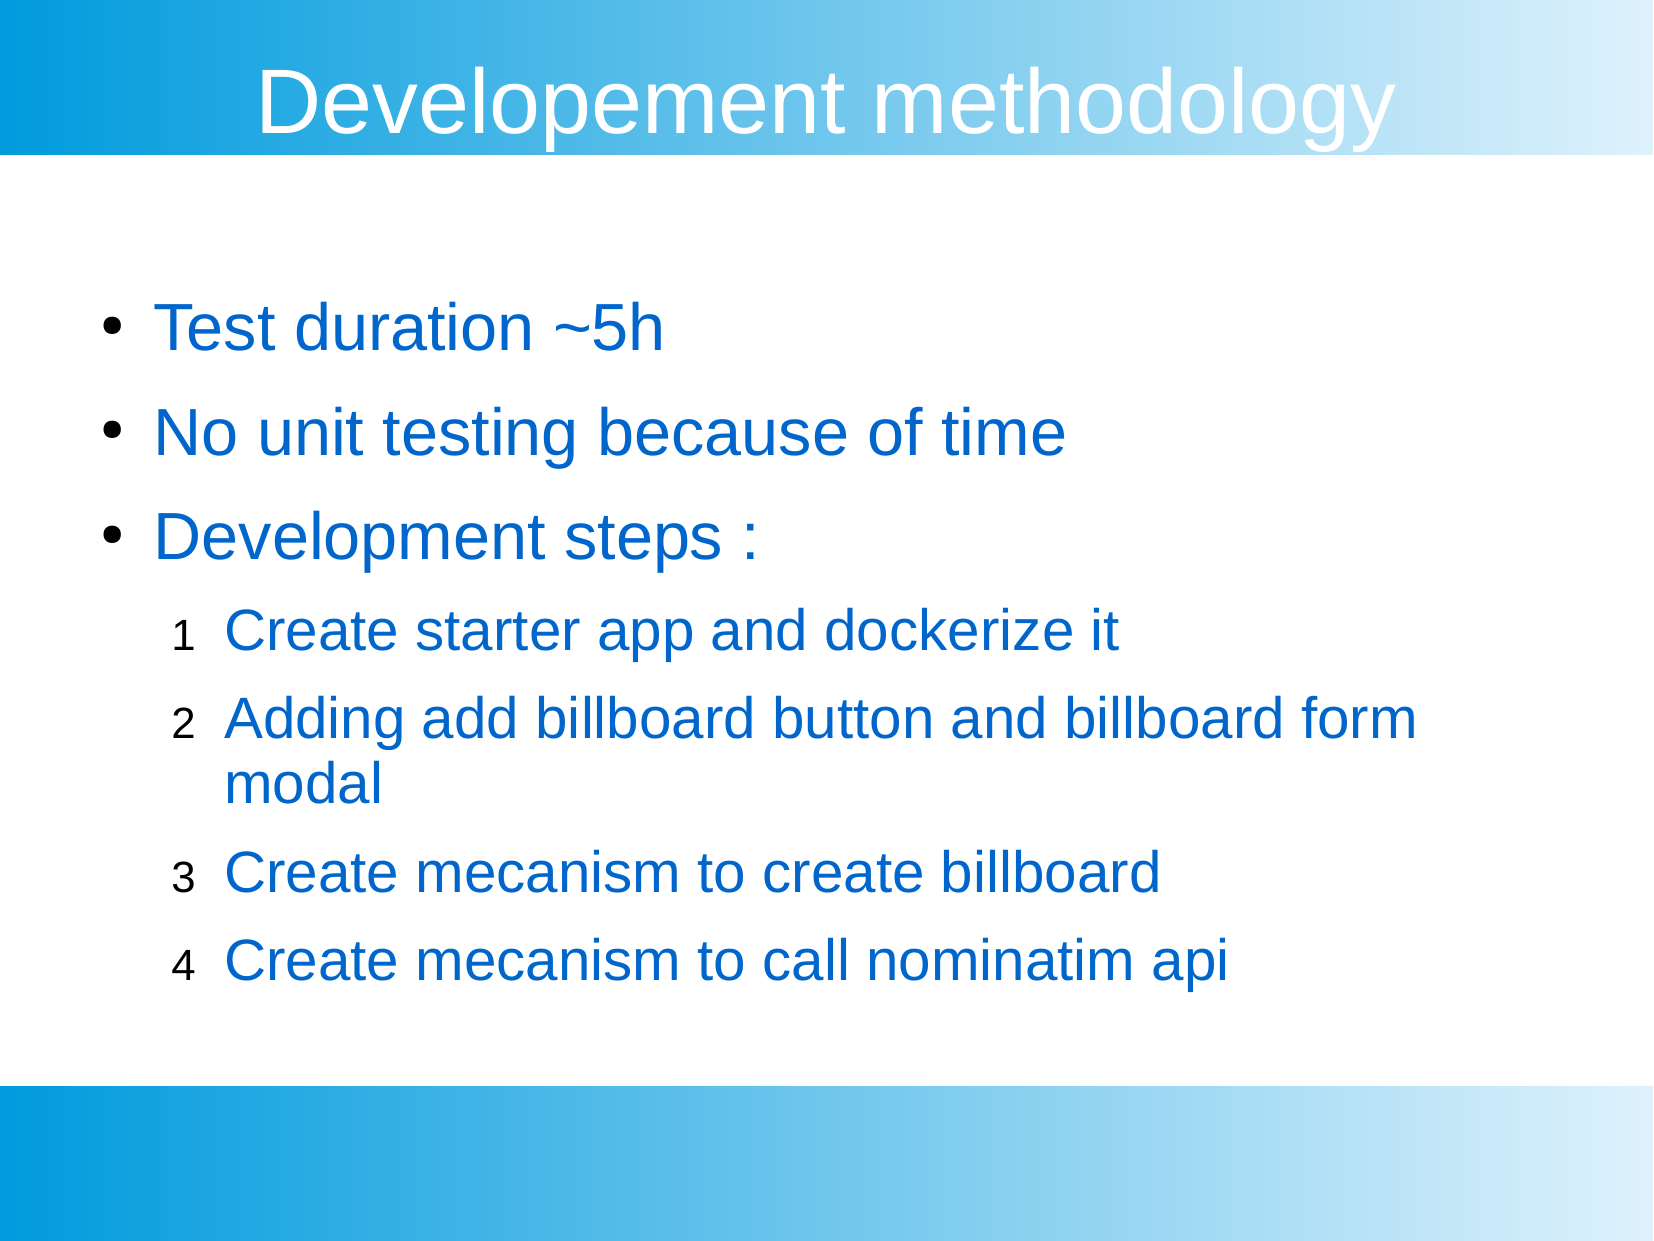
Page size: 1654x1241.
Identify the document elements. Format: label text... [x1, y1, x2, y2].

list Test duration ~5h No unit testing because of time Development steps : Create starter app and dockerize it Adding add billboard button and billboard form modal Create mecanism to create billboard Create mecanism to call nominatim api [82, 290, 1571, 1010]
title Developement methodology [82, 49, 1571, 155]
